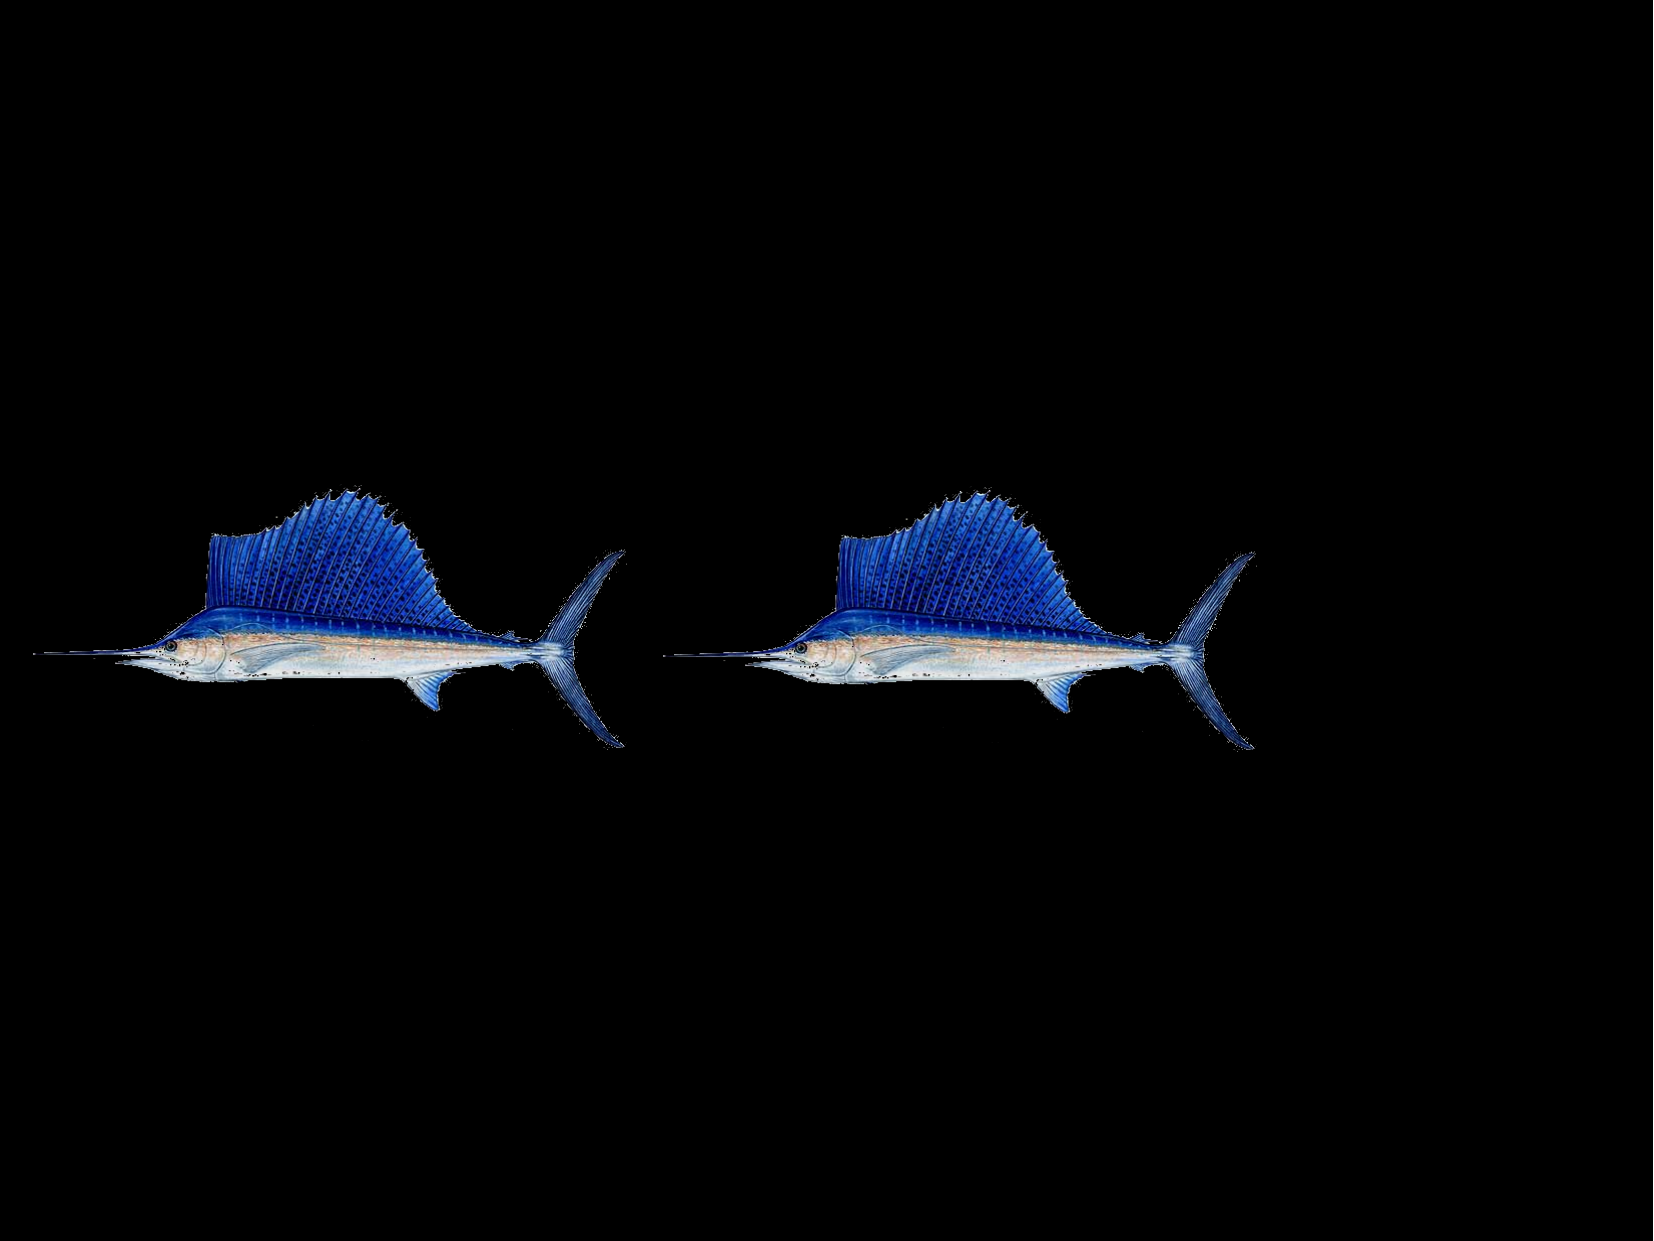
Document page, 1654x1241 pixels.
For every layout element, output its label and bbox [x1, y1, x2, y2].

picture [656, 486, 1257, 771]
picture [26, 484, 627, 769]
